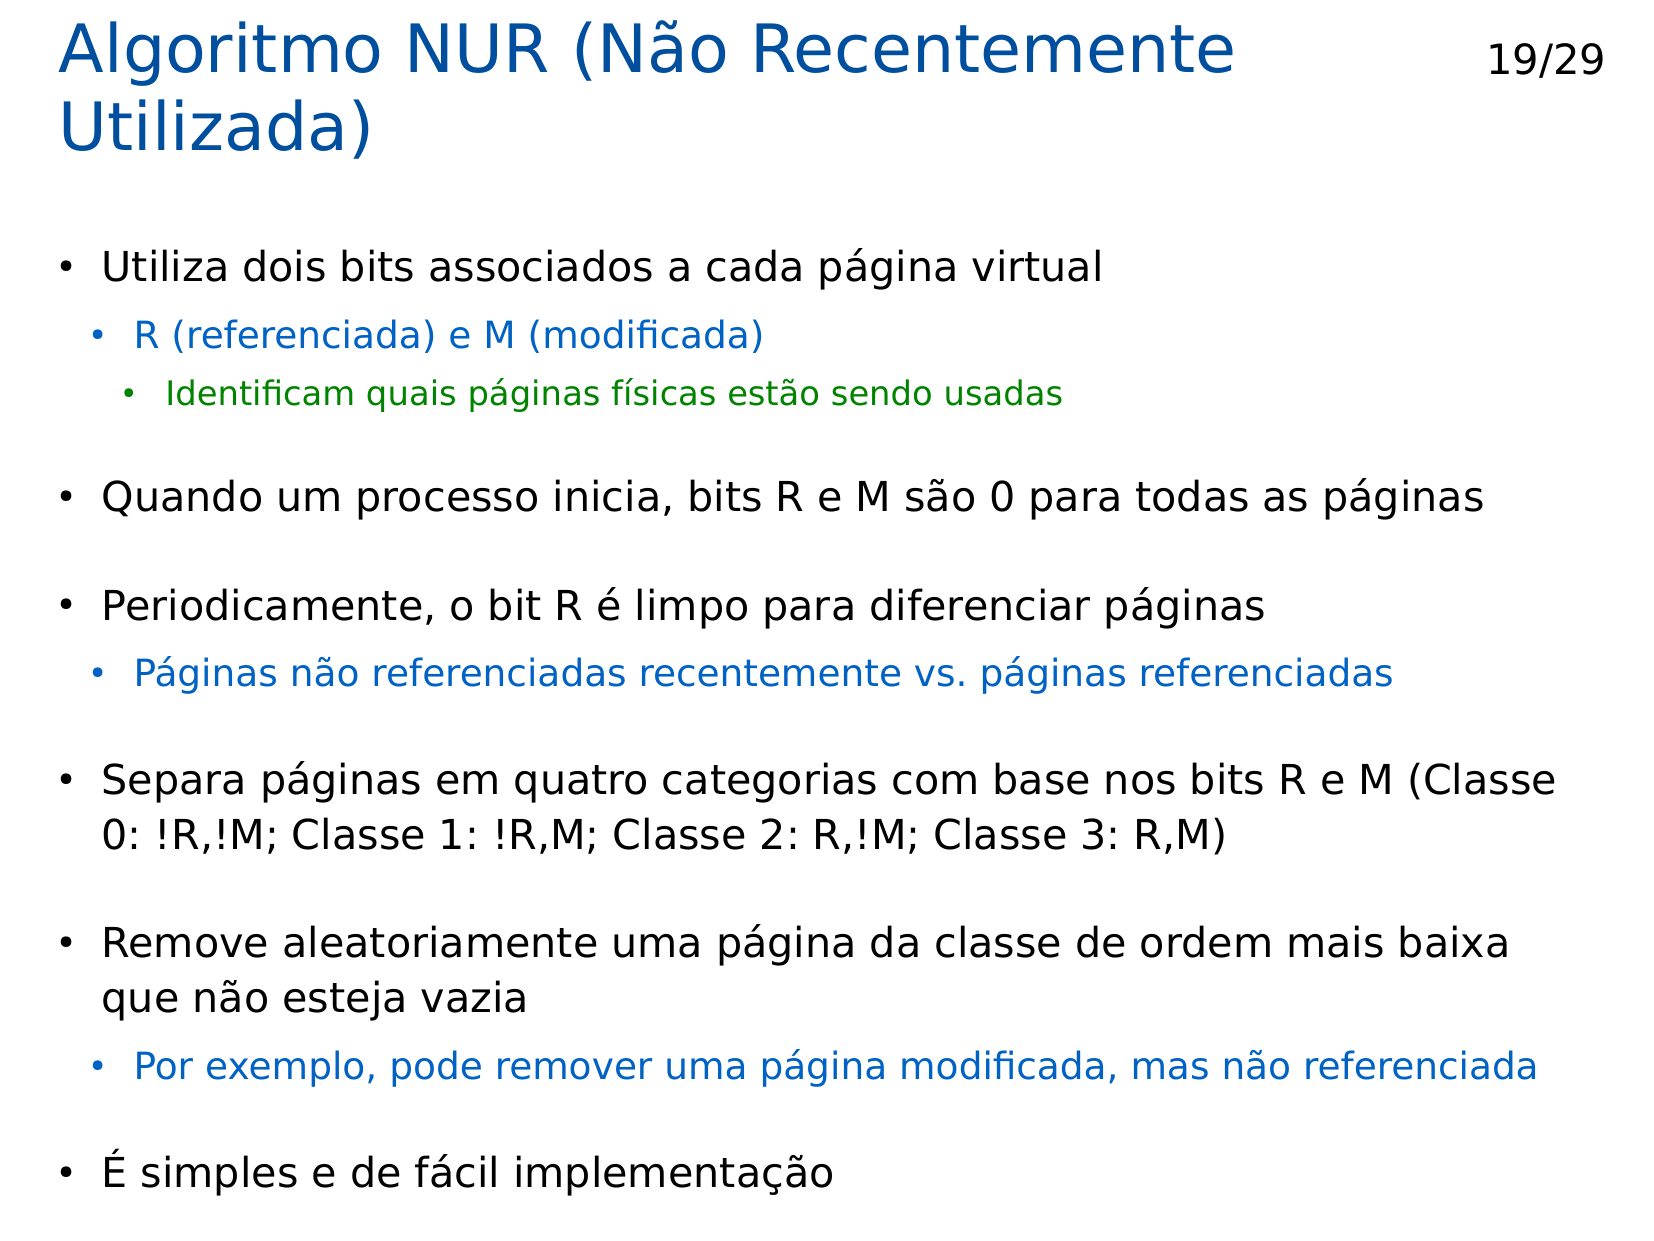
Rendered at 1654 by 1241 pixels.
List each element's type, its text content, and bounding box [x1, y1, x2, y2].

list Utiliza dois bits associados a cada página virtual R (referenciada) e M (modificada) Identificam quais páginas físicas estão sendo usadas Quando um processo inicia, bits R e M são 0 para todas as páginas Periodicamente, o bit R é limpo para diferenciar páginas Páginas não referenciadas recentemente vs. páginas referenciadas Separa páginas em quatro categorias com base nos bits R e M (Classe 0: !R,!M; Classe 1: !R,M; Classe 2: R,!M; Classe 3: R,M) Remove aleatoriamente uma página da classe de ordem mais baixa que não esteja vazia Por exemplo, pode remover uma página modificada, mas não referenciada É simples e de fácil implementação [59, 236, 1595, 1211]
title Algoritmo NUR (Não Recentemente Utilizada) [59, 10, 1506, 167]
